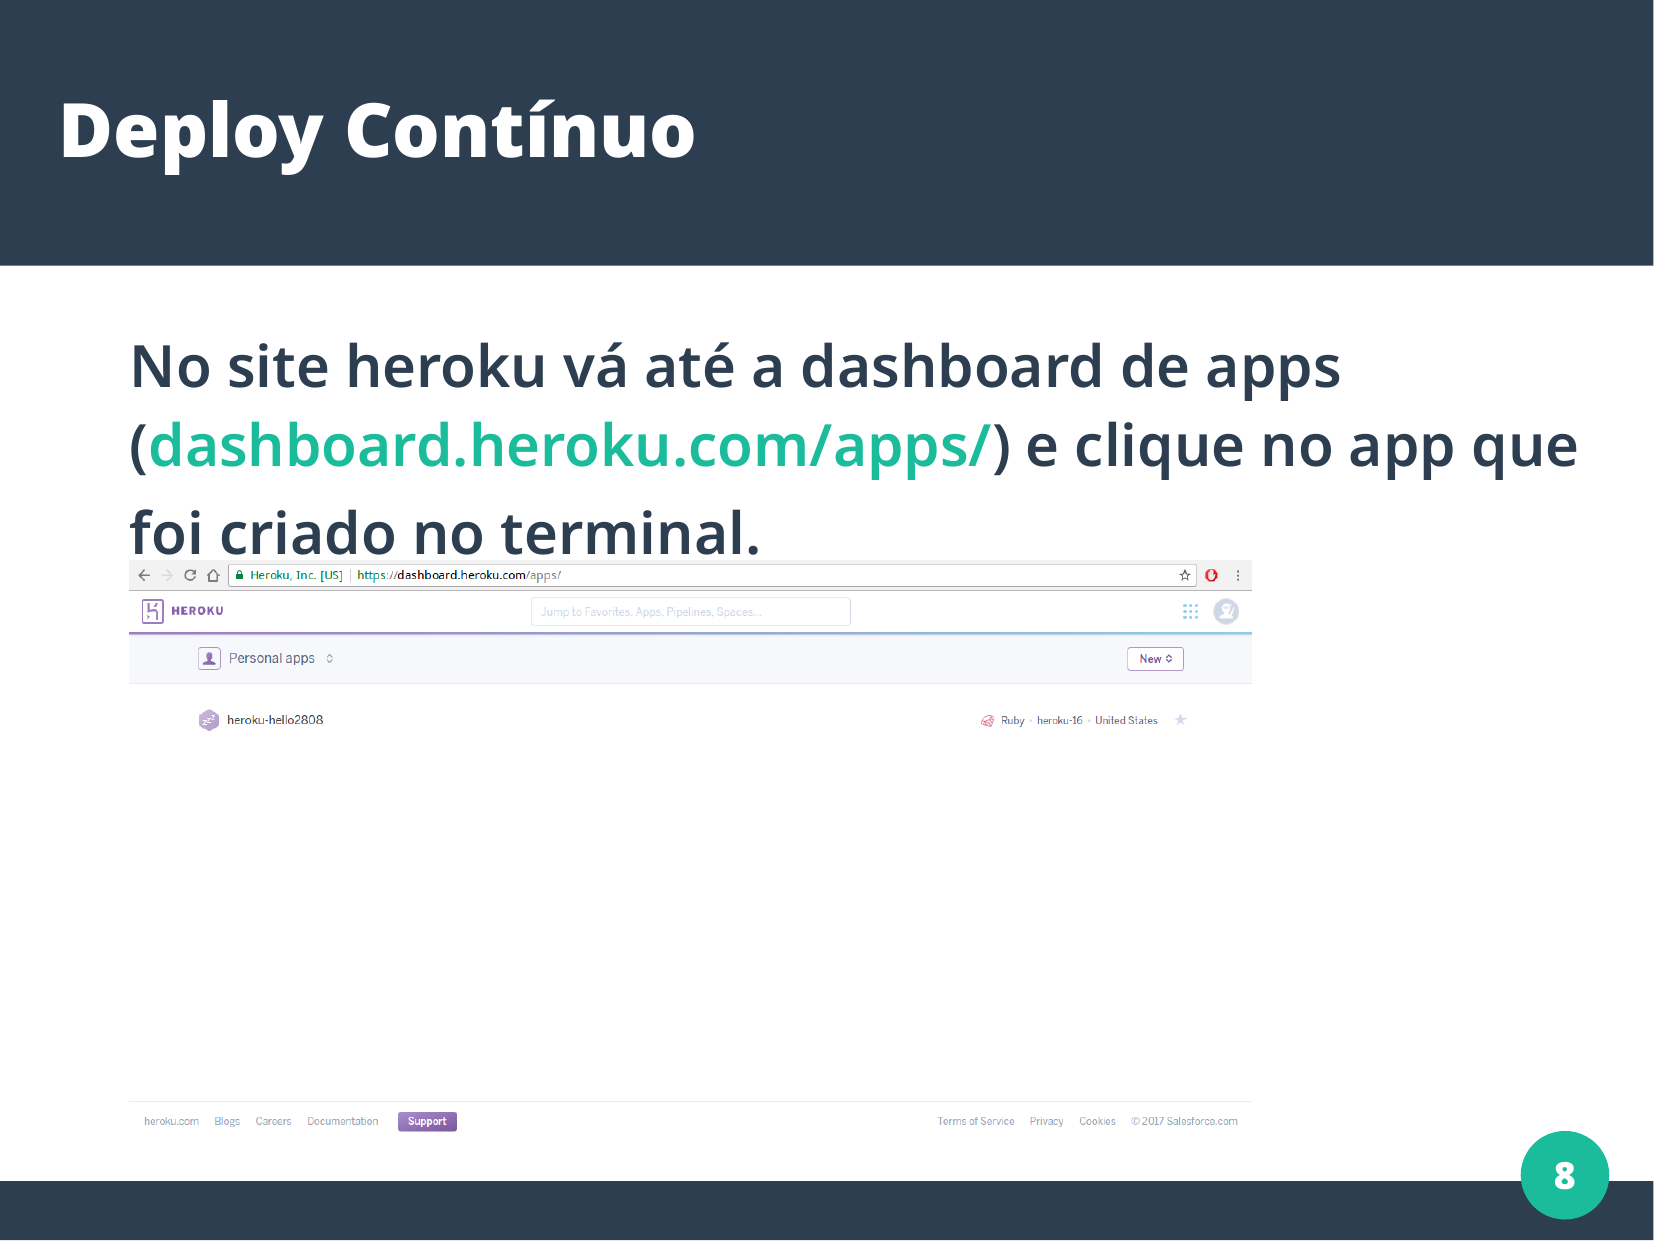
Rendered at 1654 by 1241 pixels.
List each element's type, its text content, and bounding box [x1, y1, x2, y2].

picture [129, 560, 1252, 1141]
title Deploy Contínuo [59, 49, 1595, 207]
list No site heroku vá até a dashboard de apps (dashboard.heroku.com/apps/) e clique no app que foi criado no terminal. [59, 324, 1595, 1152]
